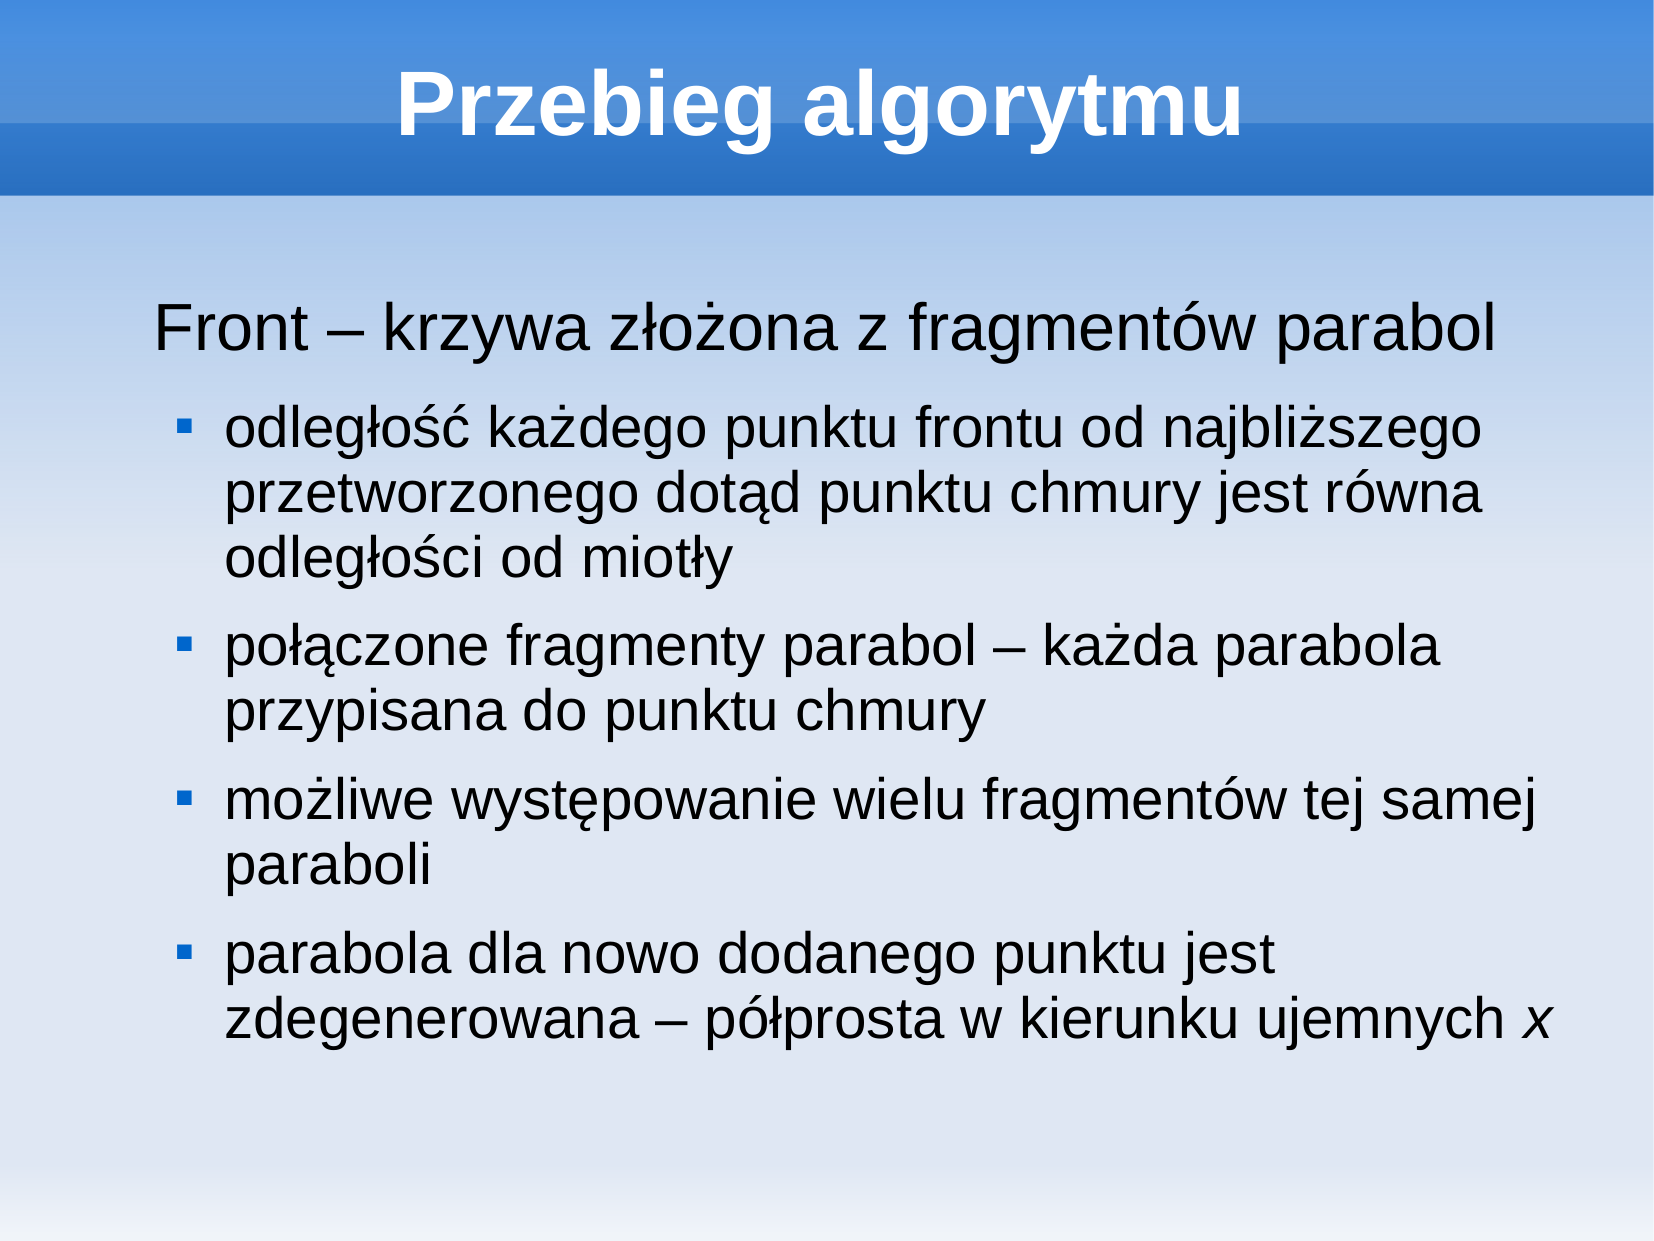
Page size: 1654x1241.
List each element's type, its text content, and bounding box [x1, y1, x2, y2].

title Przebieg algorytmu [76, 0, 1565, 208]
list Front – krzywa złożona z fragmentów parabol odległość każdego punktu frontu od najbliższego przetworzonego dotąd punktu chmury jest równa odległości od miotły połączone fragmenty parabol – każda parabola przypisana do punktu chmury możliwe występowanie wielu fragmentów tej samej paraboli parabola dla nowo dodanego punktu jest zdegenerowana – półprosta w kierunku ujemnych x [82, 290, 1571, 1109]
picture [0, 0, 1654, 1241]
